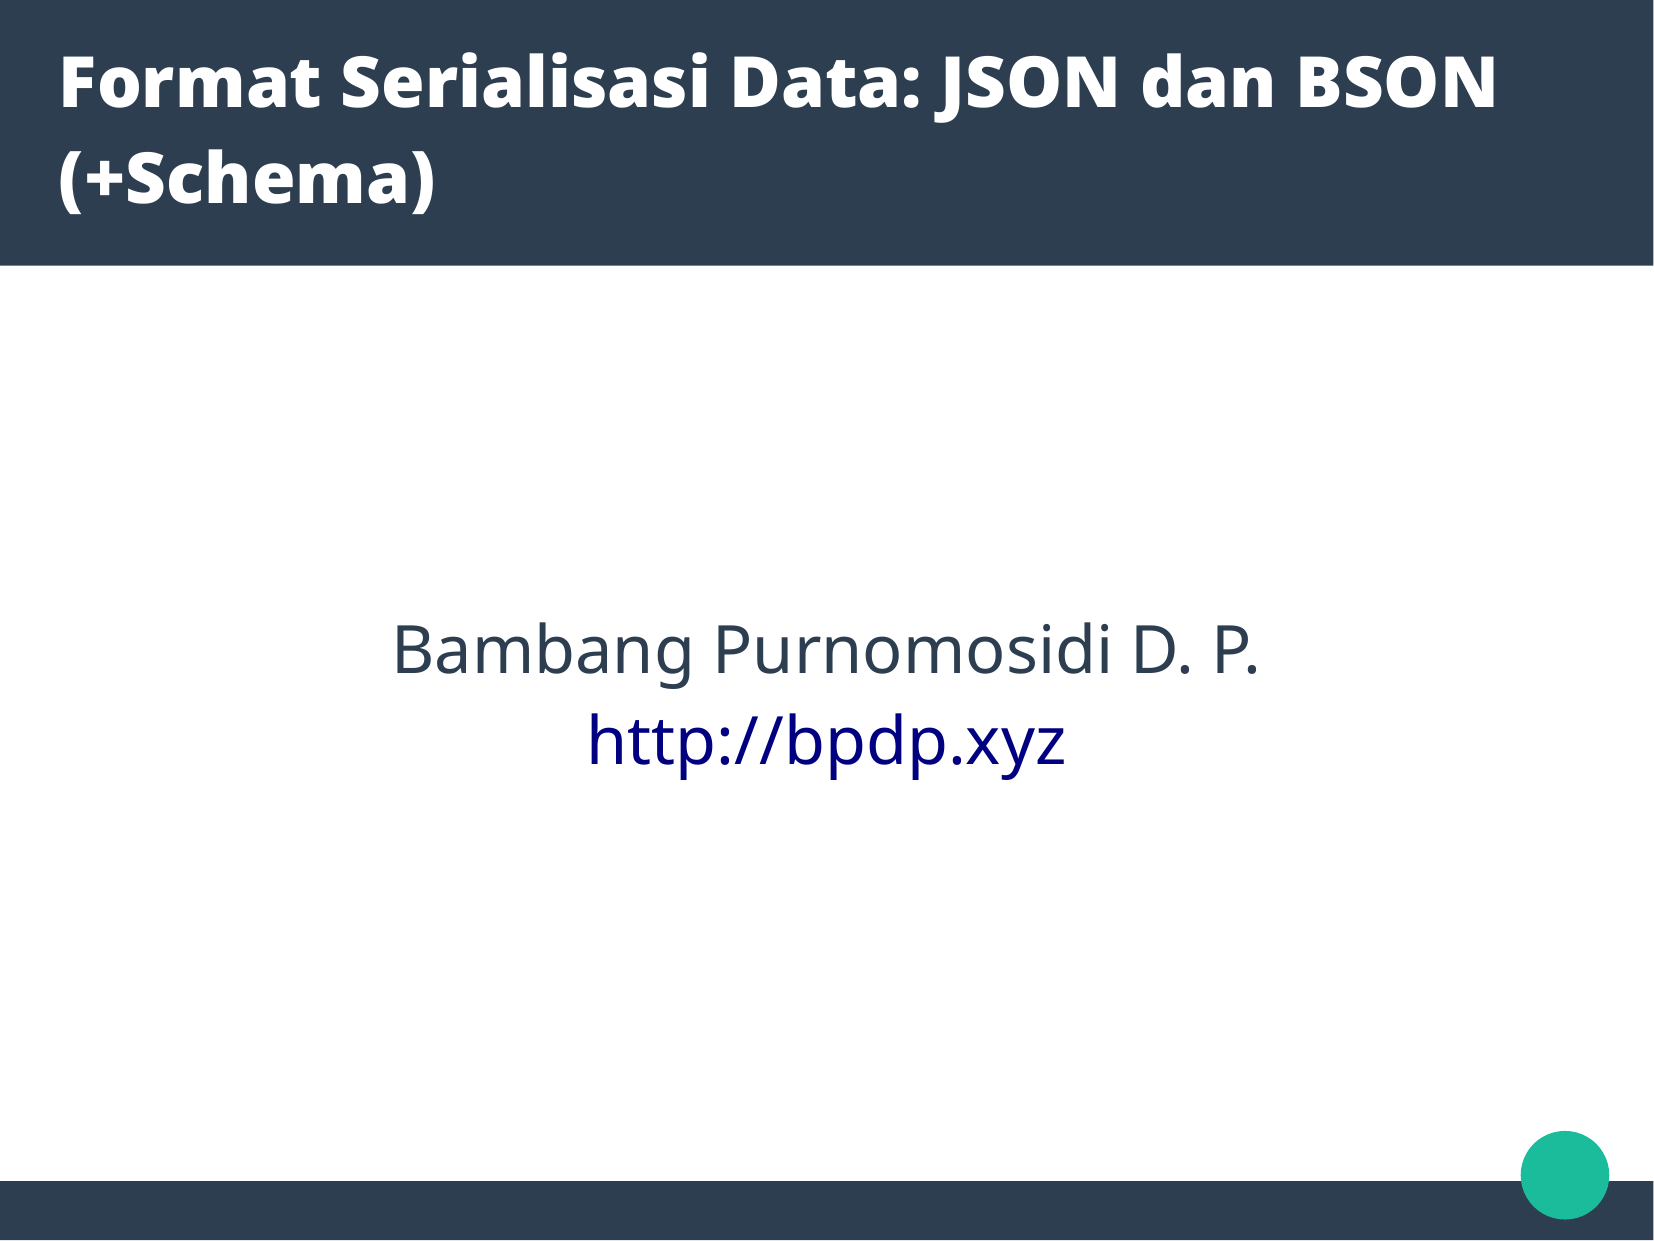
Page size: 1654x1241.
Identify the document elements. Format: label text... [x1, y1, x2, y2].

title Format Serialisasi Data: JSON dan BSON (+Schema) [59, 38, 1595, 218]
subtitle Bambang Purnomosidi D. P. http://bpdp.xyz [59, 324, 1595, 1152]
